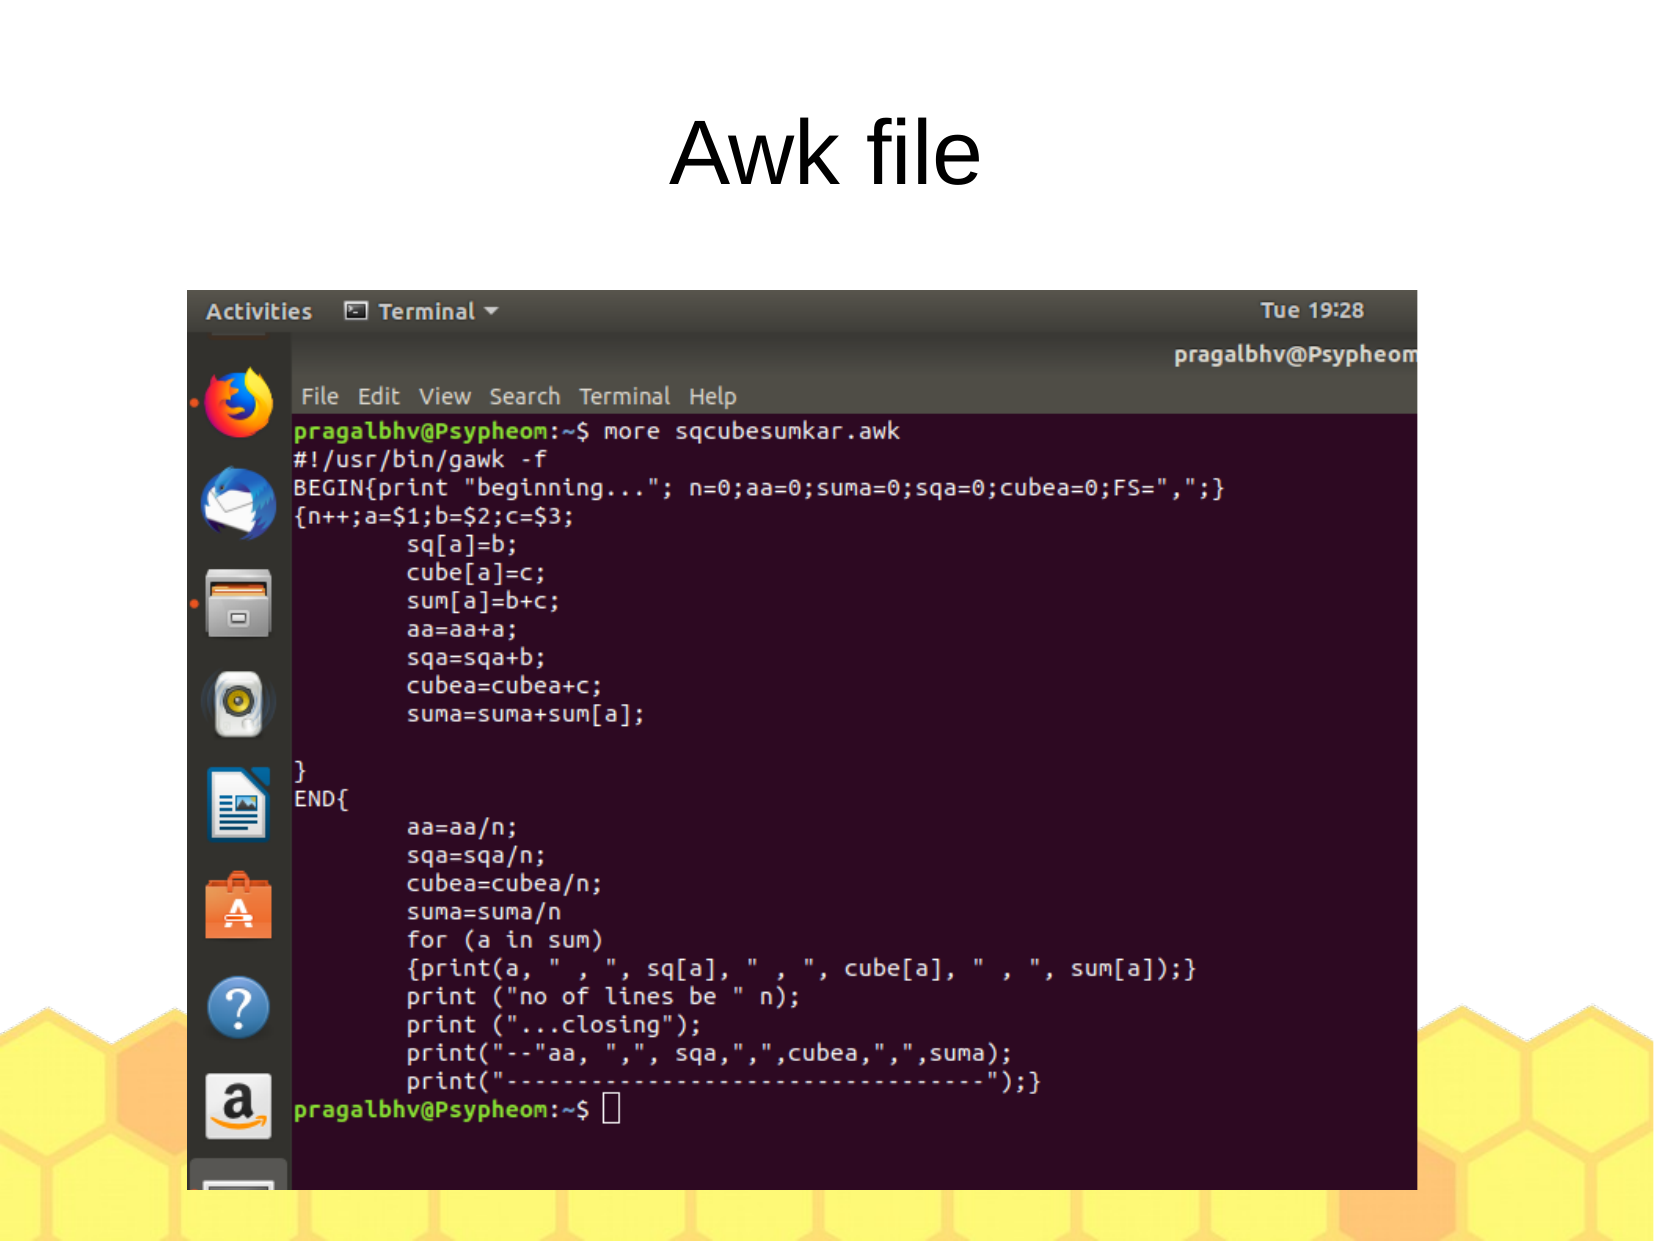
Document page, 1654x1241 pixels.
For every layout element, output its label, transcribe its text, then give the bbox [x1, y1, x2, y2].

title Awk file [82, 49, 1571, 257]
picture [0, 290, 1654, 1241]
